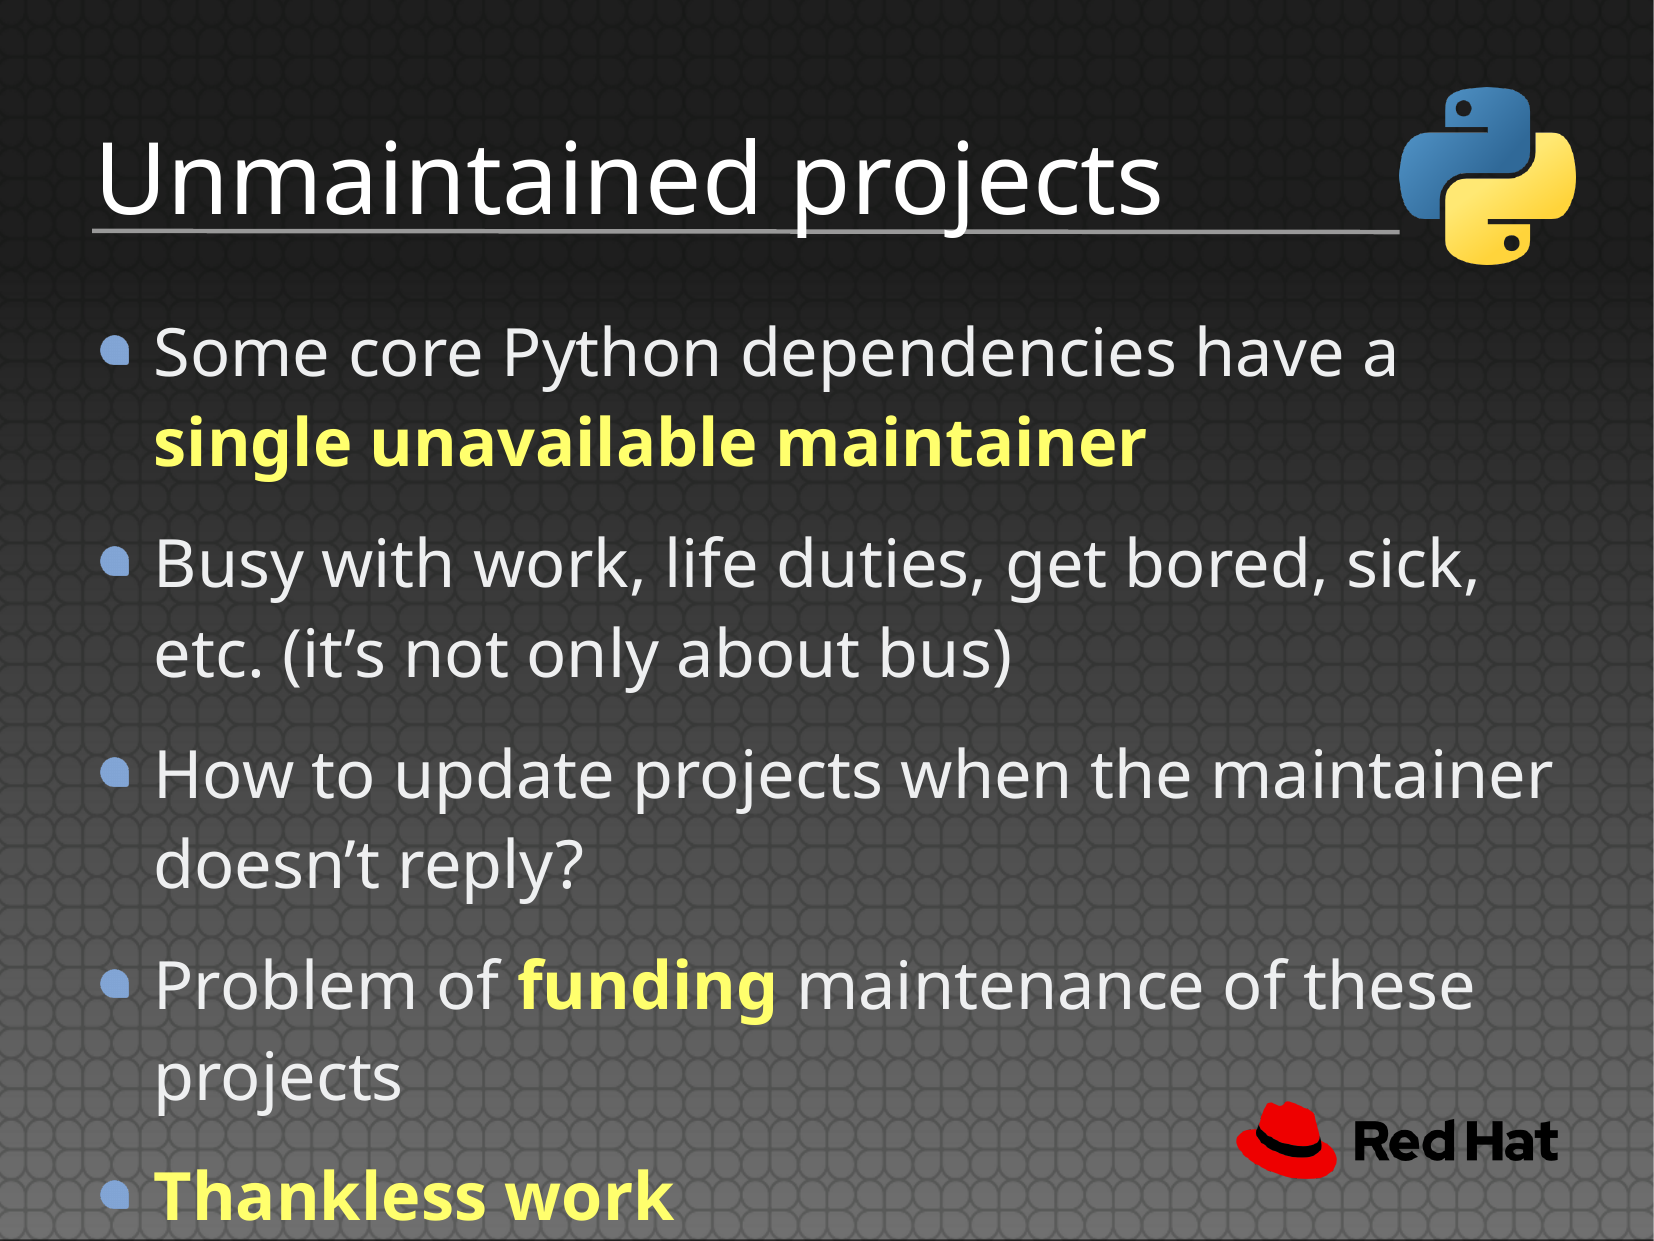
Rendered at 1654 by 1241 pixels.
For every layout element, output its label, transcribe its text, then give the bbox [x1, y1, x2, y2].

list Some core Python dependencies have a single unavailable maintainer Busy with work, life duties, get bored, sick, etc. (it’s not only about bus) How to update projects when the maintainer doesn’t reply? Problem of funding maintenance of these projects Thankless work [82, 304, 1571, 1092]
title Unmaintained projects [94, 100, 1426, 251]
picture [0, 0, 1654, 1241]
